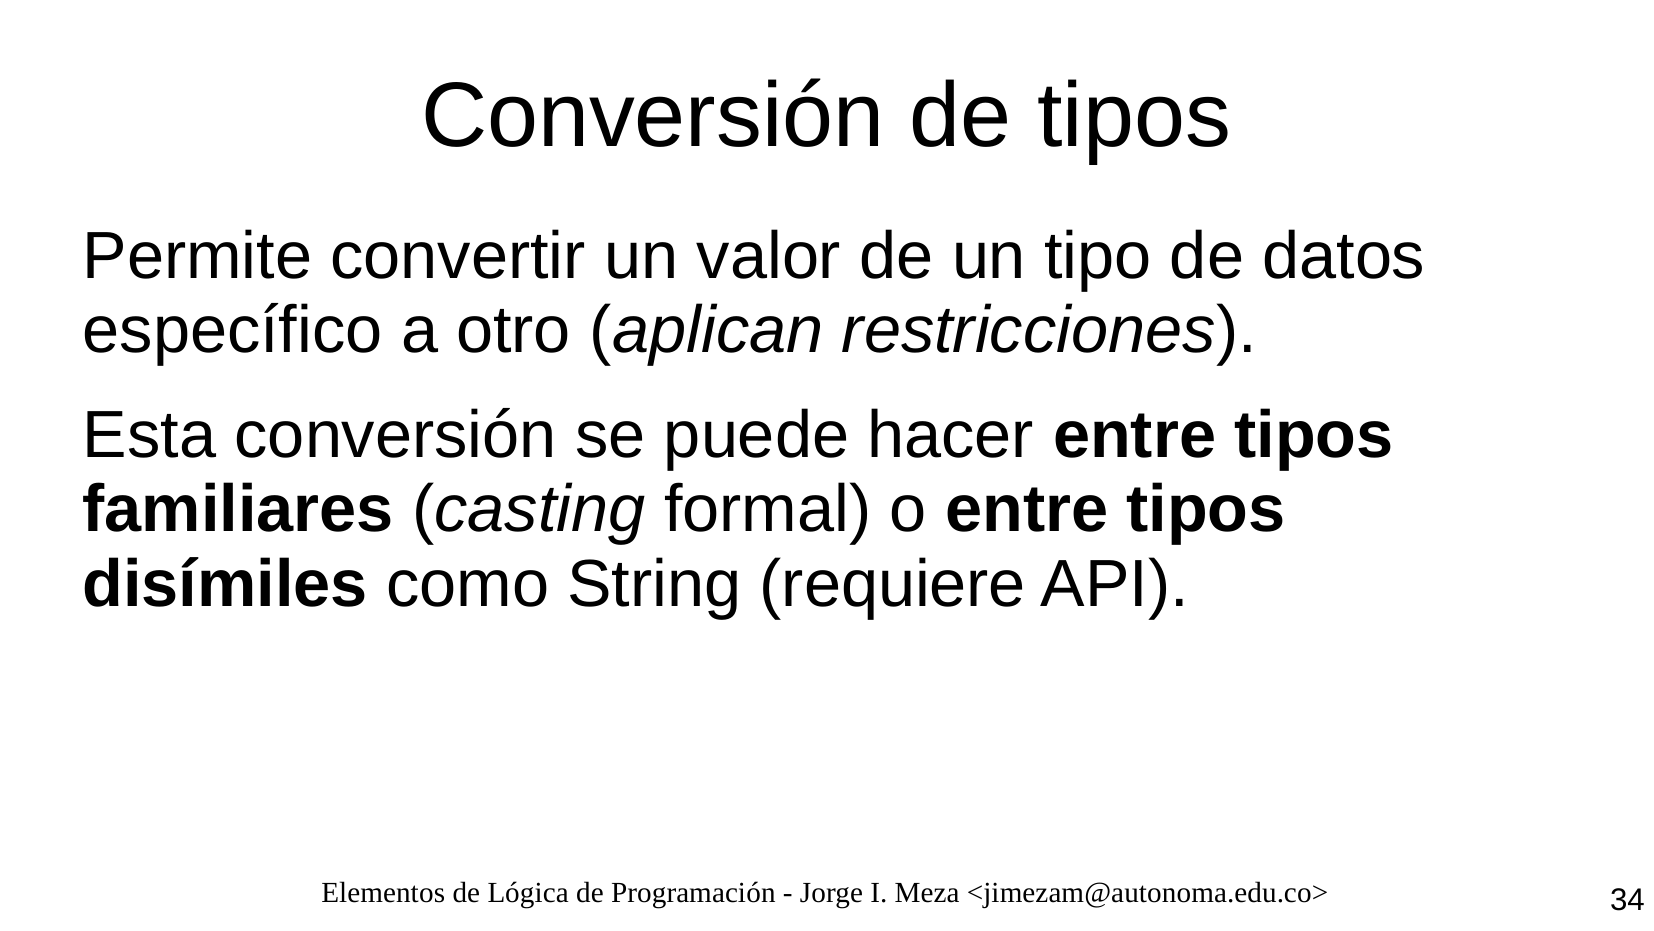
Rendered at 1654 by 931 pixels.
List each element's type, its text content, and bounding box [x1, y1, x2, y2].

title Conversión de tipos [82, 37, 1571, 193]
list Permite convertir un valor de un tipo de datos específico a otro (aplican restricciones). Esta conversión se puede hacer entre tipos familiares (casting formal) o entre tipos disímiles como String (requiere API). [82, 217, 1571, 863]
